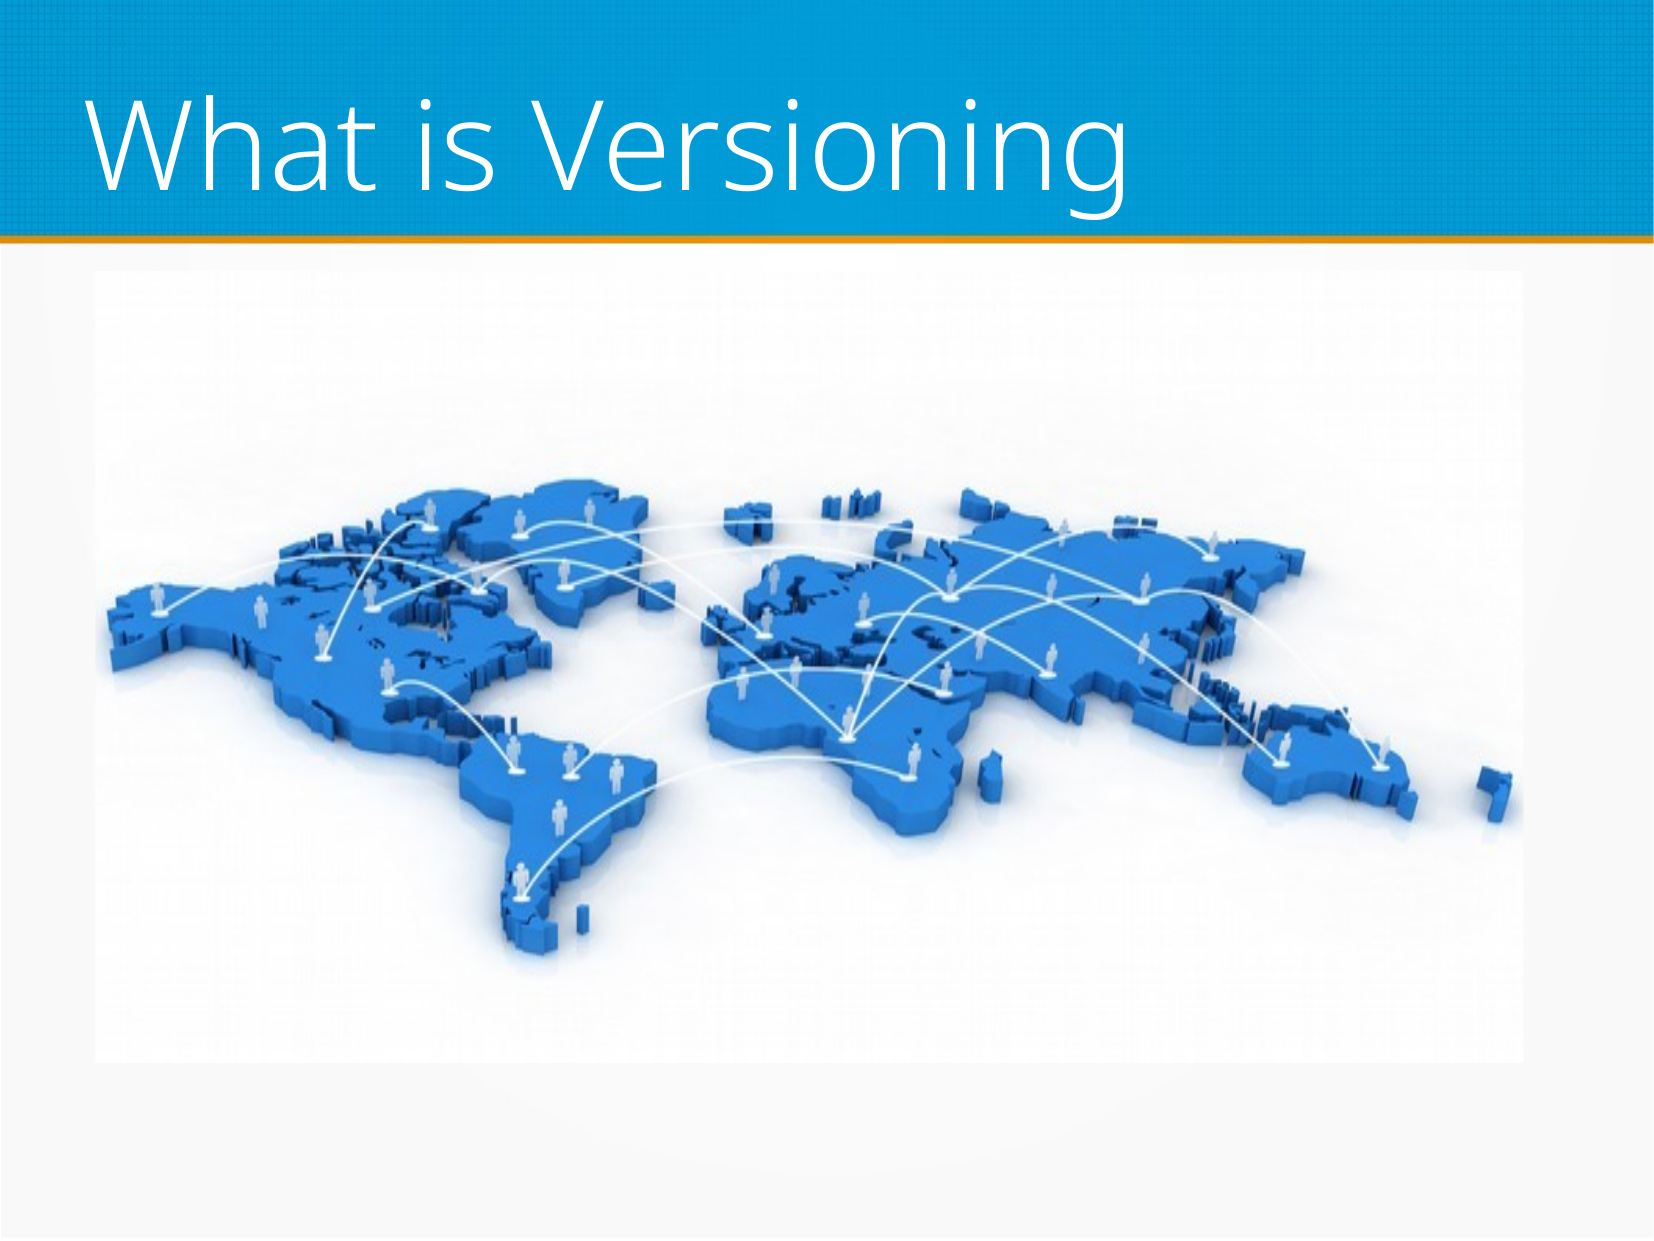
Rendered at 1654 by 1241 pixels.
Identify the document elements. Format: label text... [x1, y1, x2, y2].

title What is Versioning [82, 19, 1571, 227]
picture [0, 233, 1654, 1241]
